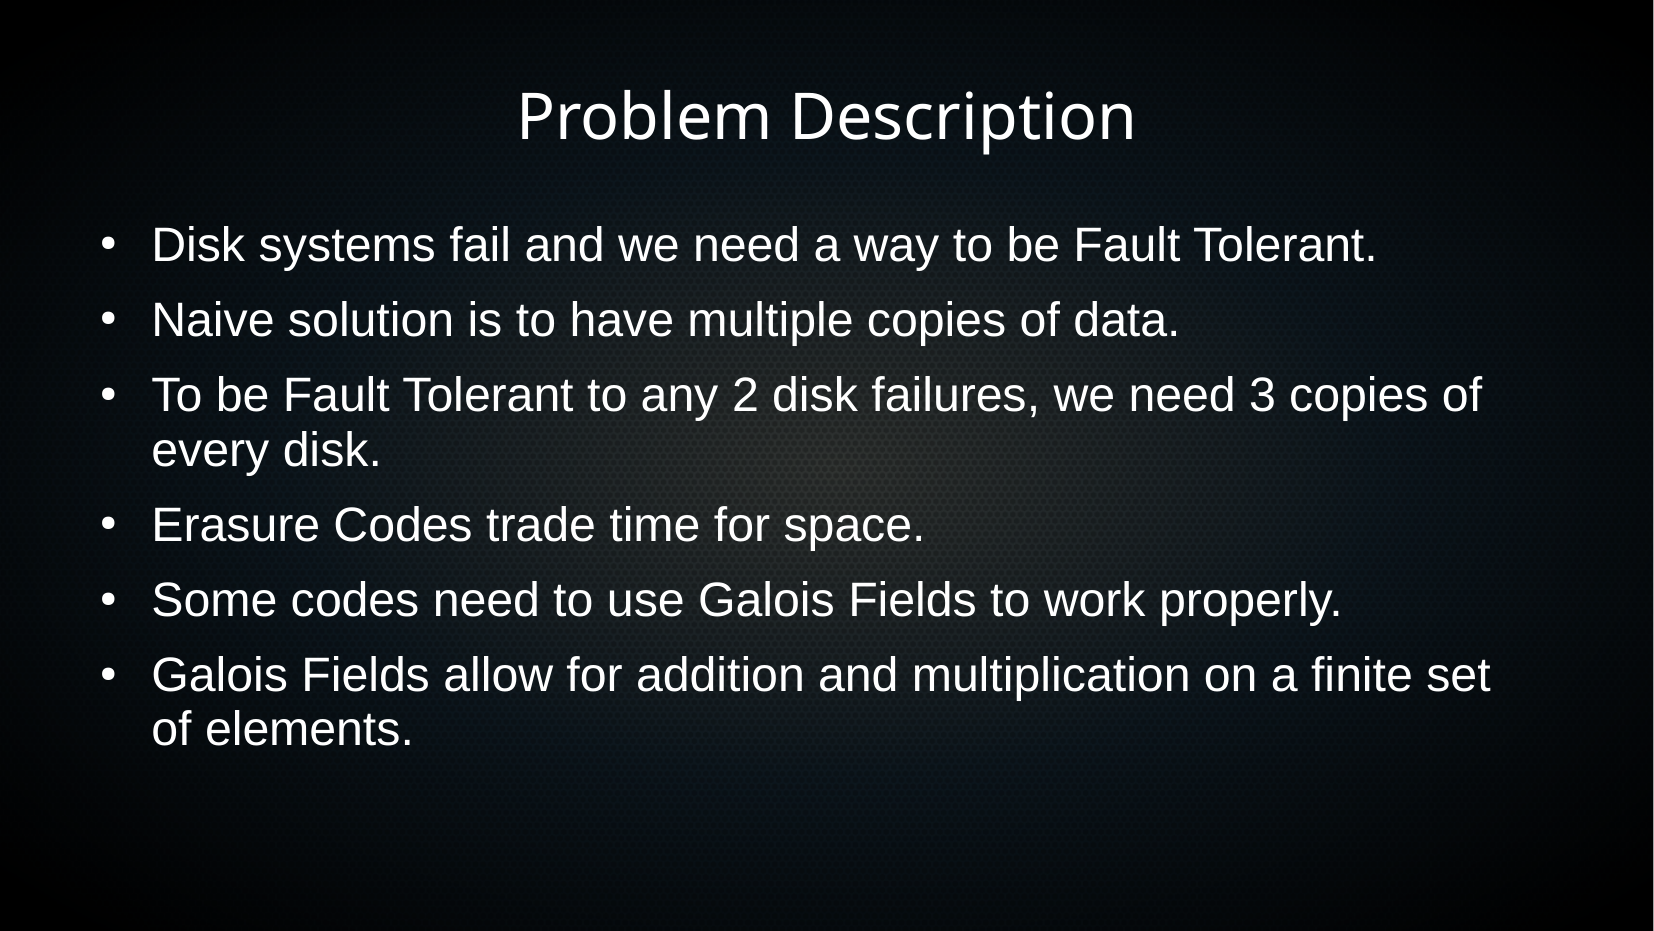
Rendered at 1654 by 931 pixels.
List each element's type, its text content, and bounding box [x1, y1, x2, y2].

picture [0, 0, 1654, 931]
list Disk systems fail and we need a way to be Fault Tolerant. Naive solution is to have multiple copies of data. To be Fault Tolerant to any 2 disk failures, we need 3 copies of every disk. Erasure Codes trade time for space. Some codes need to use Galois Fields to work properly. Galois Fields allow for addition and multiplication on a finite set of elements. [82, 217, 1538, 757]
title Problem Description [82, 37, 1571, 193]
